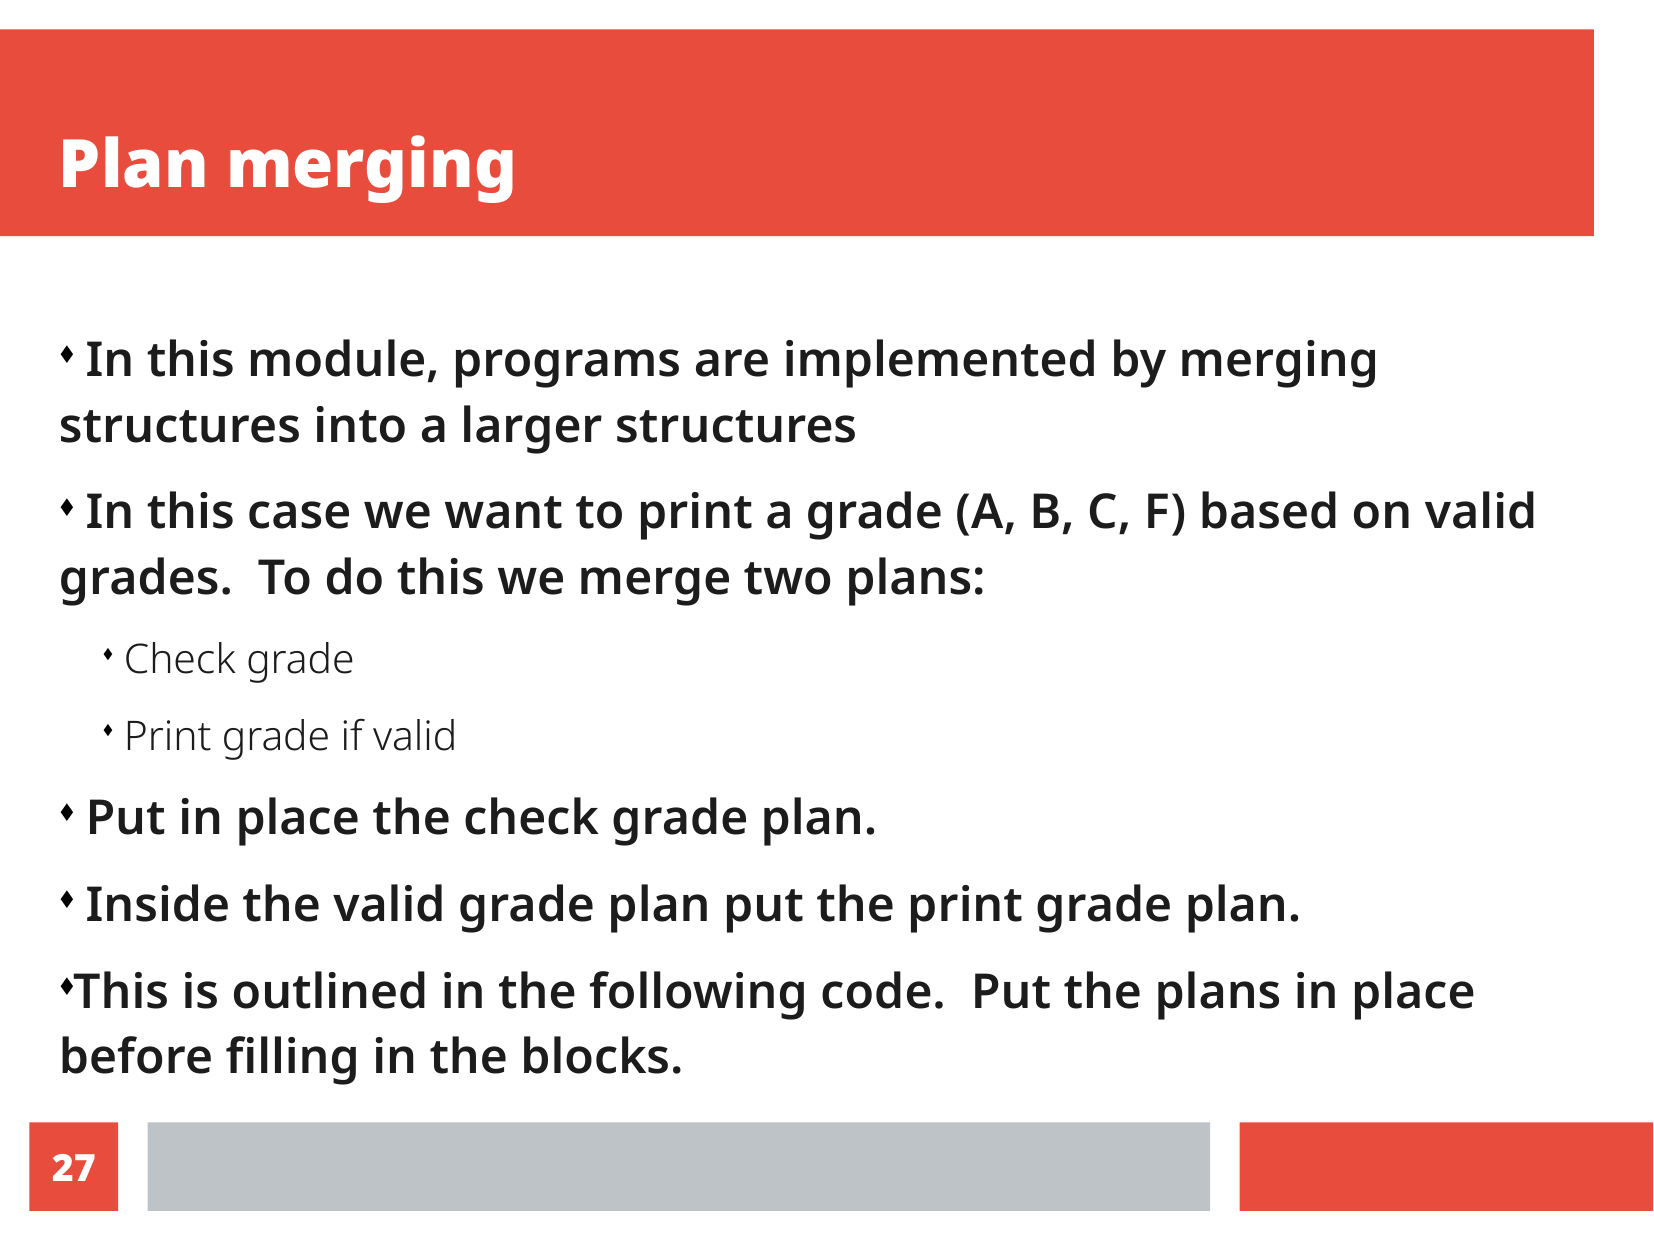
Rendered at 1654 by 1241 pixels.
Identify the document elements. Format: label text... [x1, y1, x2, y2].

list In this module, programs are implemented by merging structures into a larger structures In this case we want to print a grade (A, B, C, F) based on valid grades. To do this we merge two plans: Check grade Print grade if valid Put in place the check grade plan. Inside the valid grade plan put the print grade plan. This is outlined in the following code. Put the plans in place before filling in the blocks. [58, 324, 1565, 1093]
title Plan merging [58, 59, 1594, 207]
